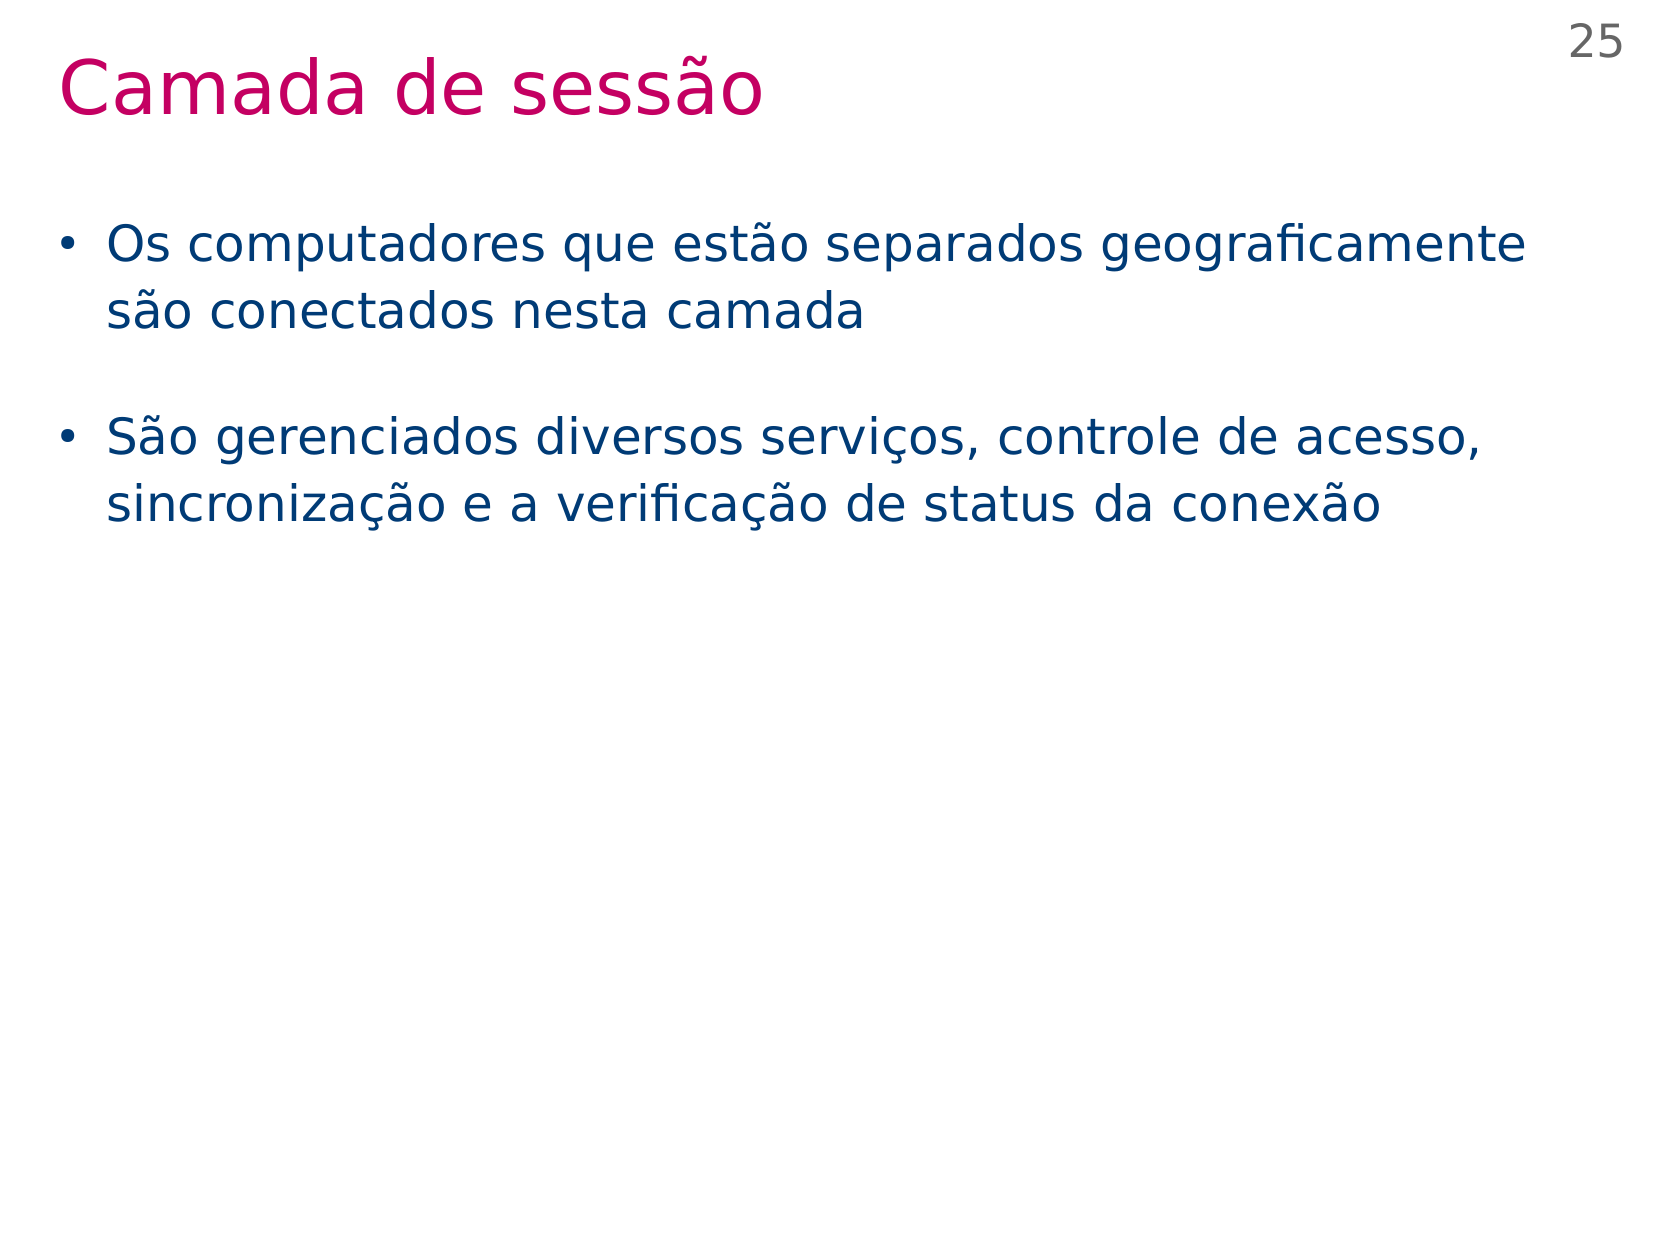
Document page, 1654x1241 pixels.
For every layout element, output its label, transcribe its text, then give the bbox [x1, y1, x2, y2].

list Os computadores que estão separados geograficamente são conectados nesta camada São gerenciados diversos serviços, controle de acesso, sincronização e a verificação de status da conexão [59, 206, 1625, 1211]
title Camada de sessão [59, 29, 1625, 148]
